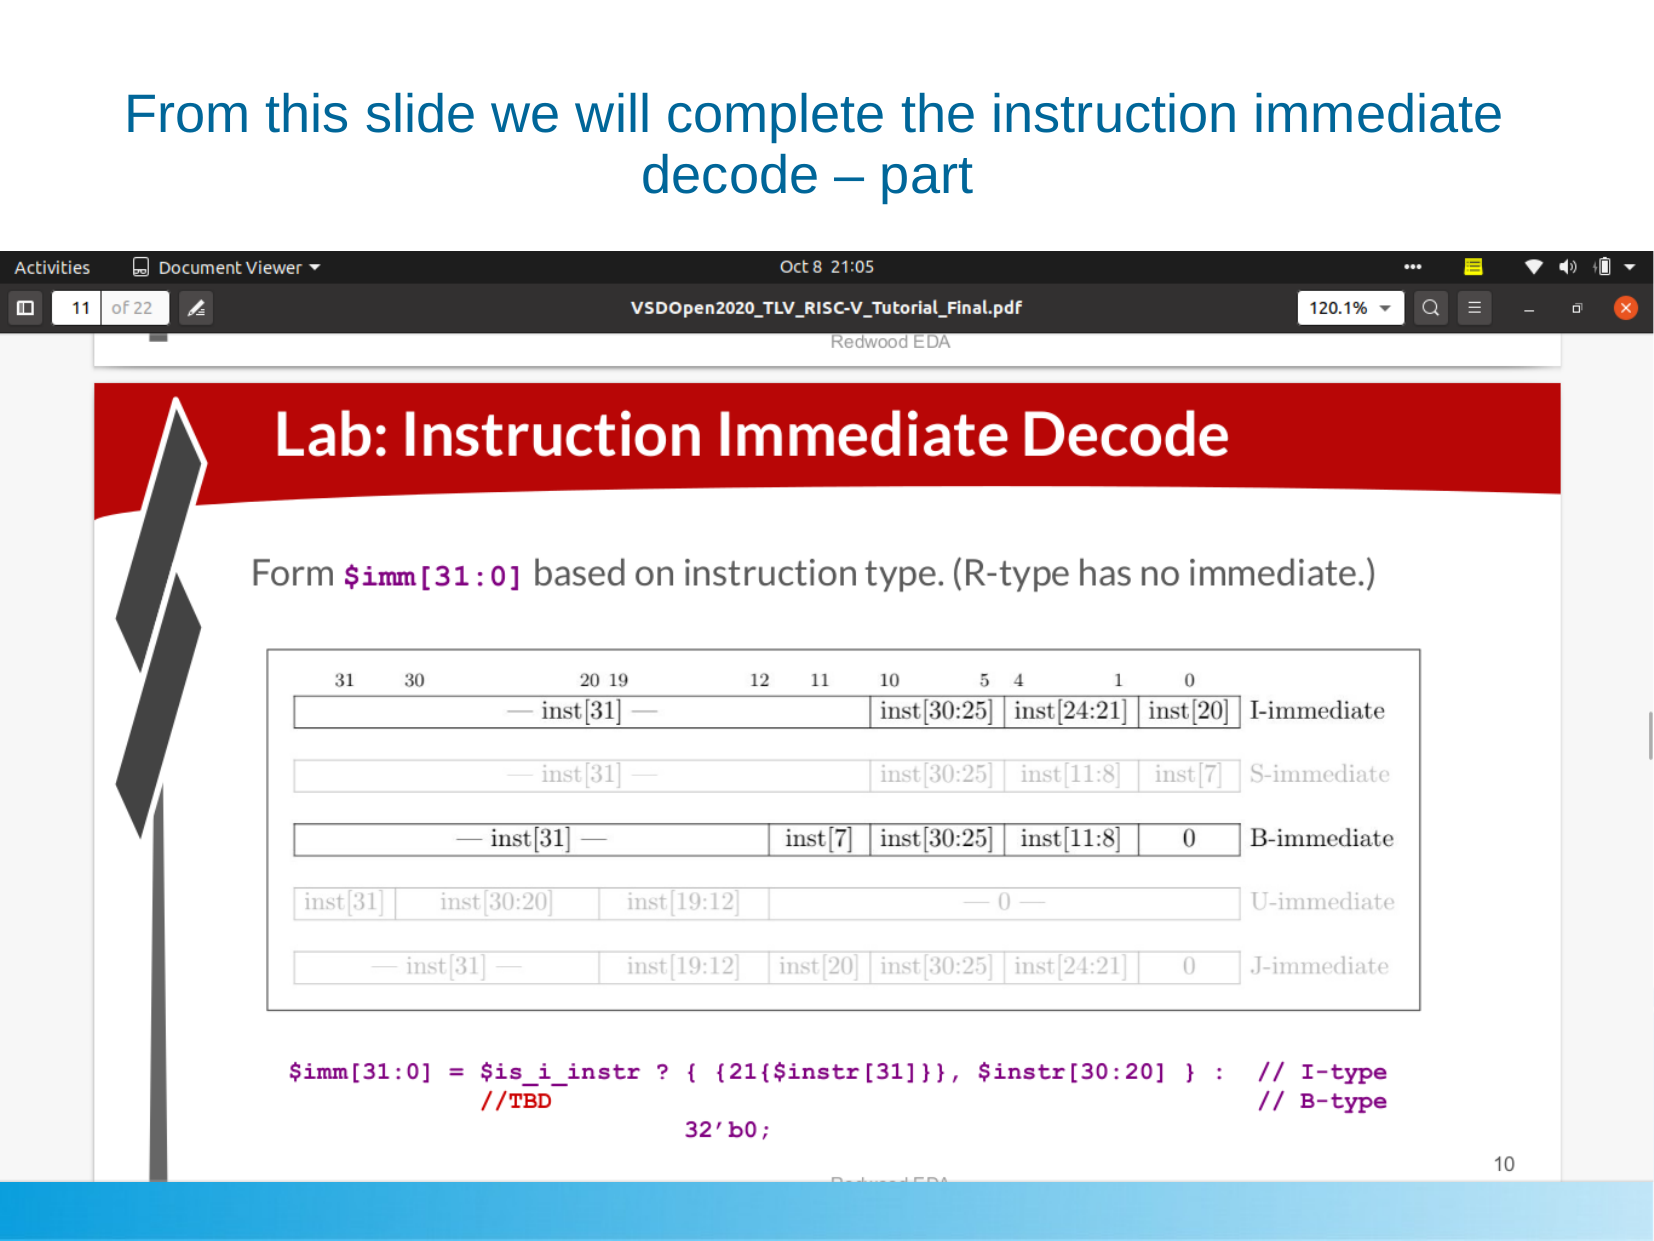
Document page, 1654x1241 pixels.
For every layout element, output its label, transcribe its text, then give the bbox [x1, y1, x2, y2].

title From this slide we will complete the instruction immediate decode – part [70, 40, 1560, 249]
picture [0, 251, 1654, 1241]
